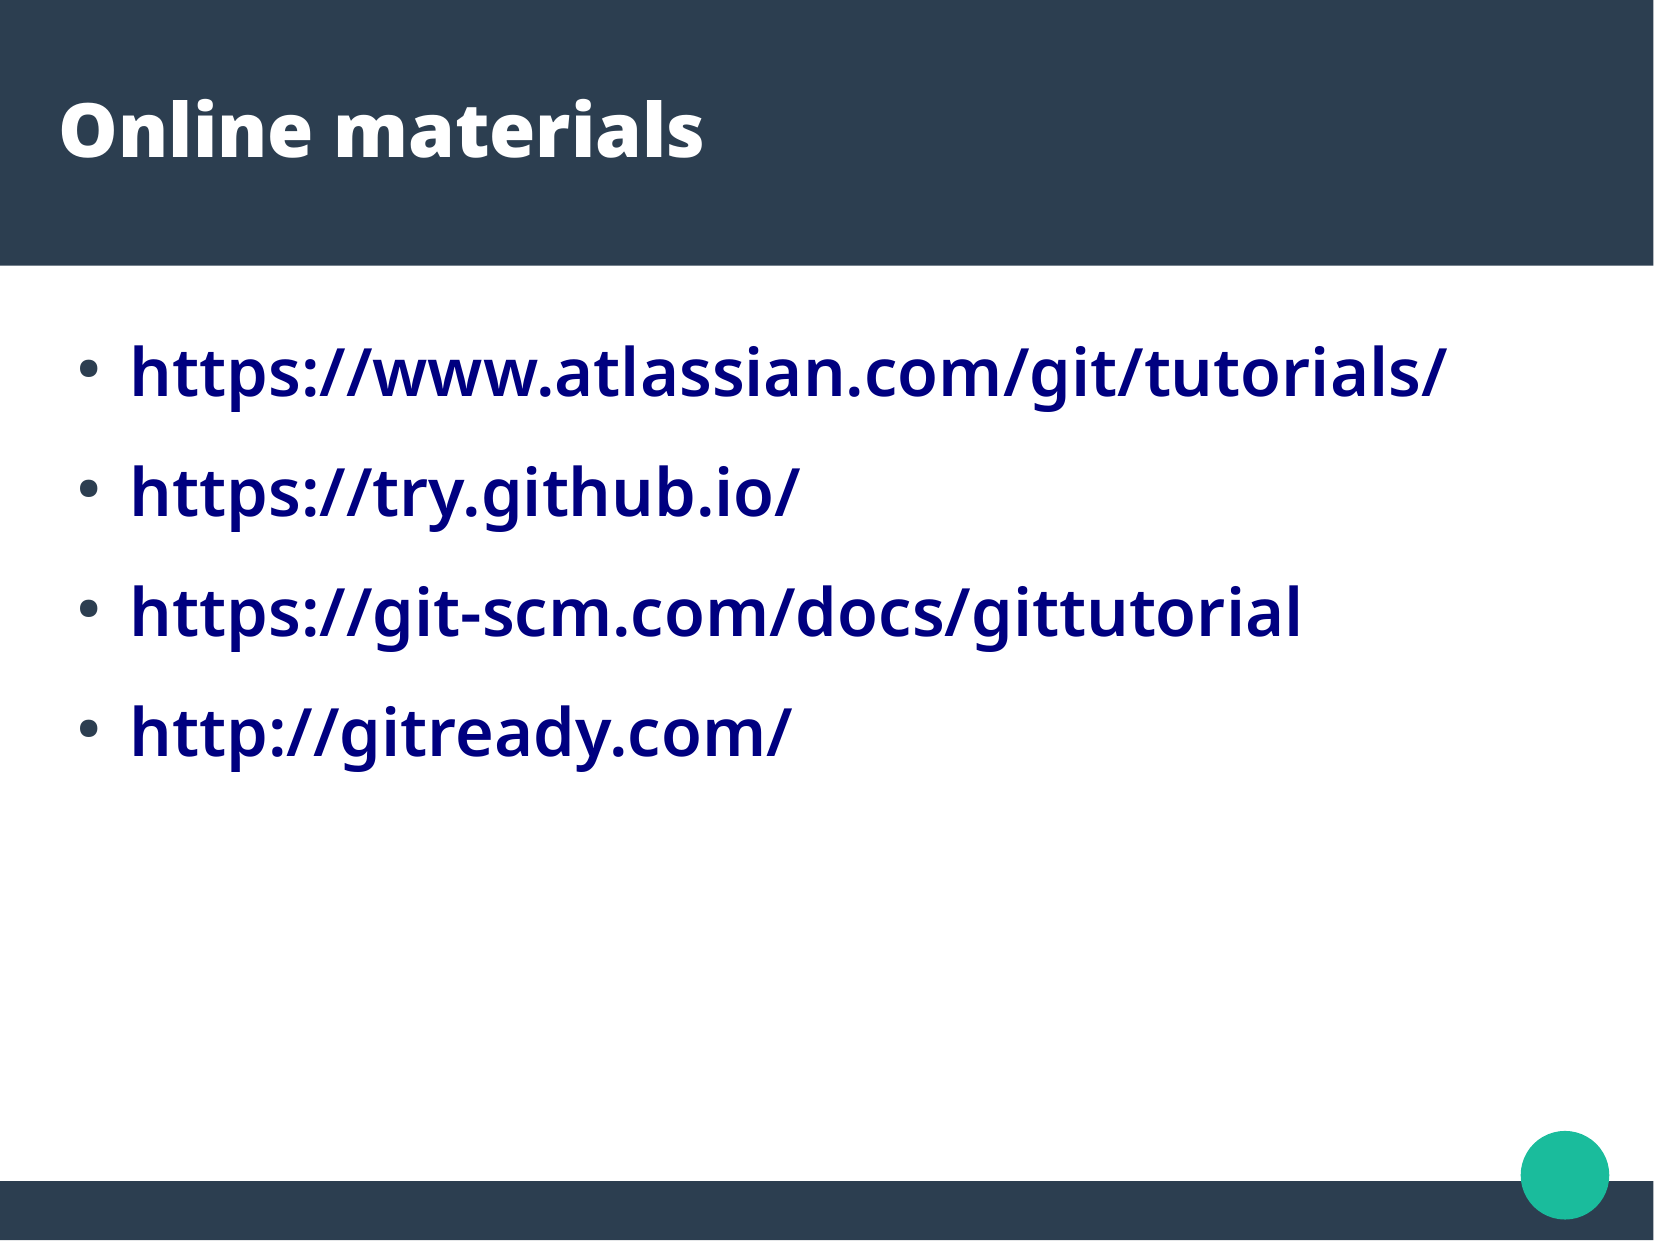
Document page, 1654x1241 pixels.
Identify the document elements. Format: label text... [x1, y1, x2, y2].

list https://www.atlassian.com/git/tutorials/ https://try.github.io/ https://git-scm.com/docs/gittutorial http://gitready.com/ [59, 324, 1595, 1152]
title Online materials [59, 49, 1595, 207]
